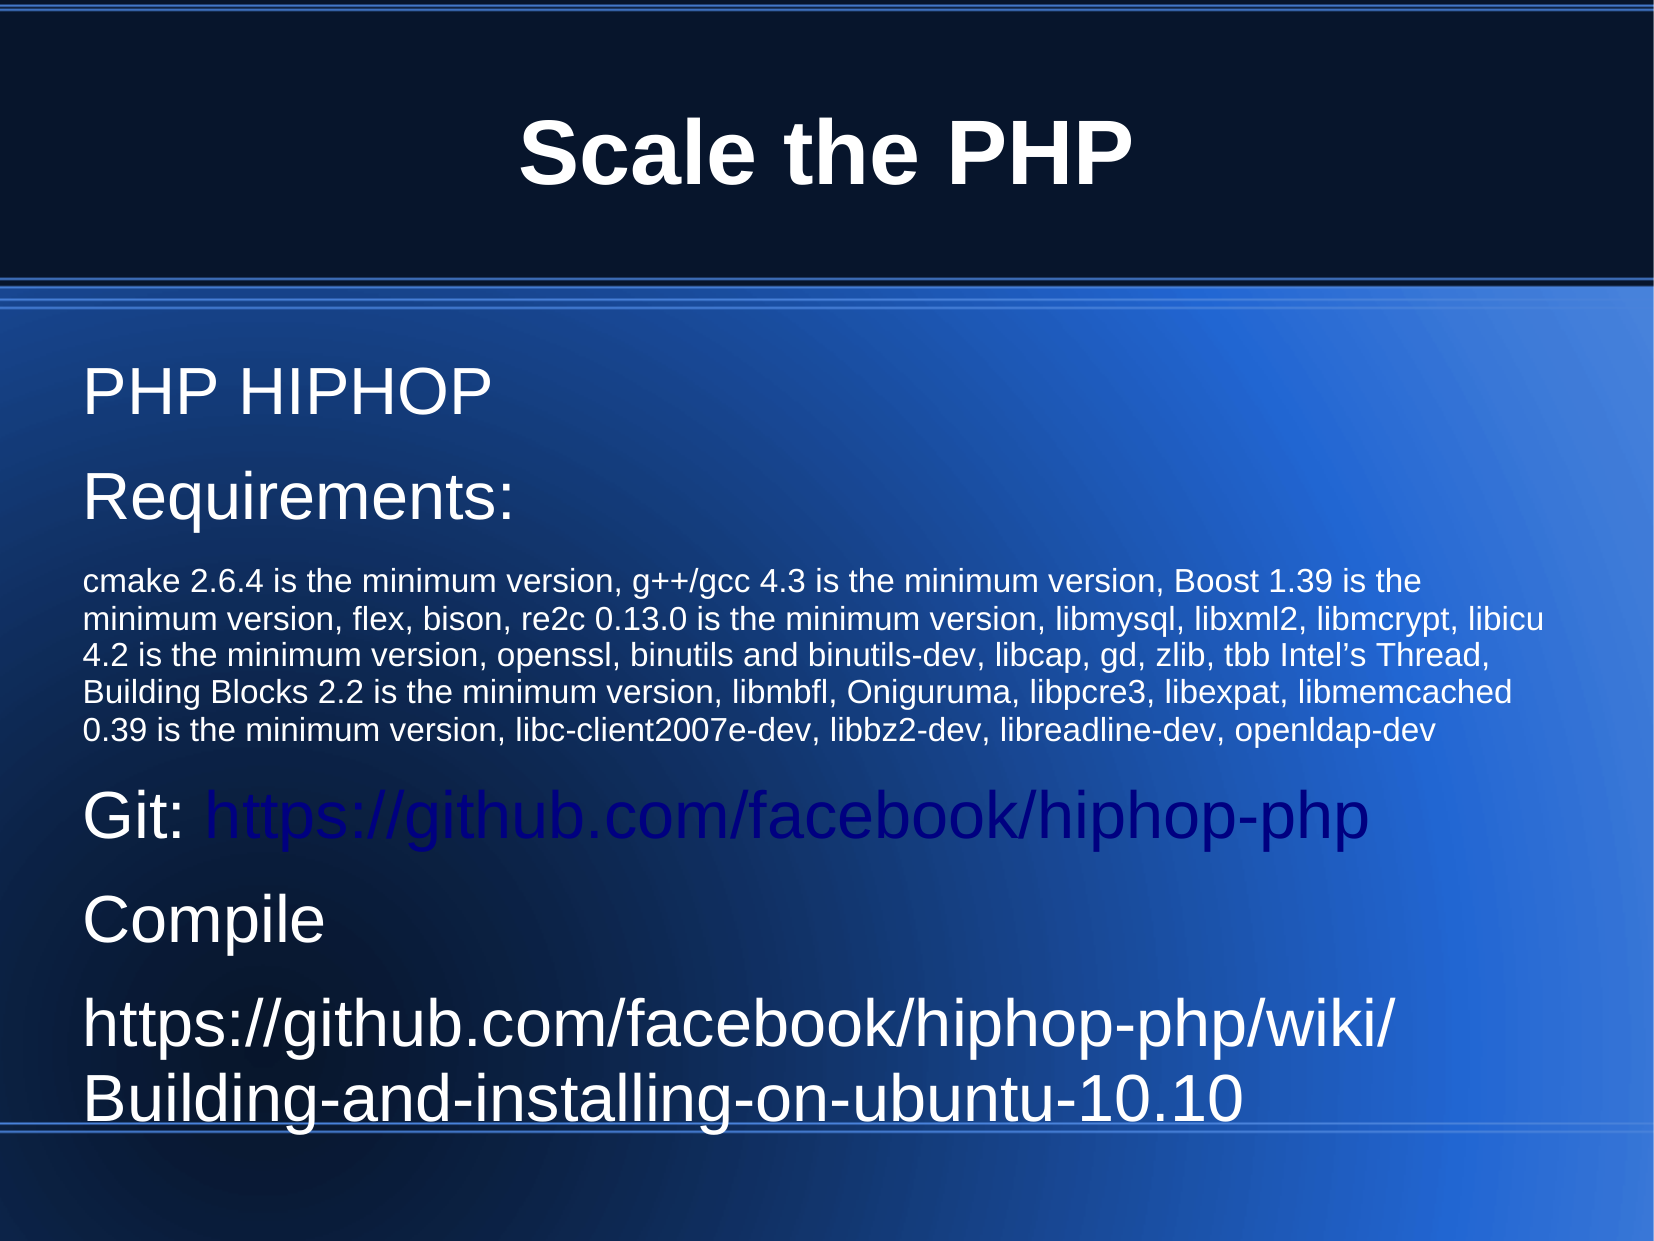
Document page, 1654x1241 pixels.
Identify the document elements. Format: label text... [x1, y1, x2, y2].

title Scale the PHP [82, 49, 1571, 257]
list PHP HIPHOP Requirements: cmake 2.6.4 is the minimum version, g++/gcc 4.3 is the minimum version, Boost 1.39 is the minimum version, flex, bison, re2c 0.13.0 is the minimum version, libmysql, libxml2, libmcrypt, libicu 4.2 is the minimum version, openssl, binutils and binutils-dev, libcap, gd, zlib, tbb Intel’s Thread, Building Blocks 2.2 is the minimum version, libmbfl, Oniguruma, libpcre3, libexpat, libmemcached 0.39 is the minimum version, libc-client2007e-dev, libbz2-dev, libreadline-dev, openldap-dev Git: https://github.com/facebook/hiphop-php Compile https://github.com/facebook/hiphop-php/wiki/Building-and-installing-on-ubuntu-10.10 [82, 354, 1565, 1173]
picture [0, 0, 1654, 1241]
